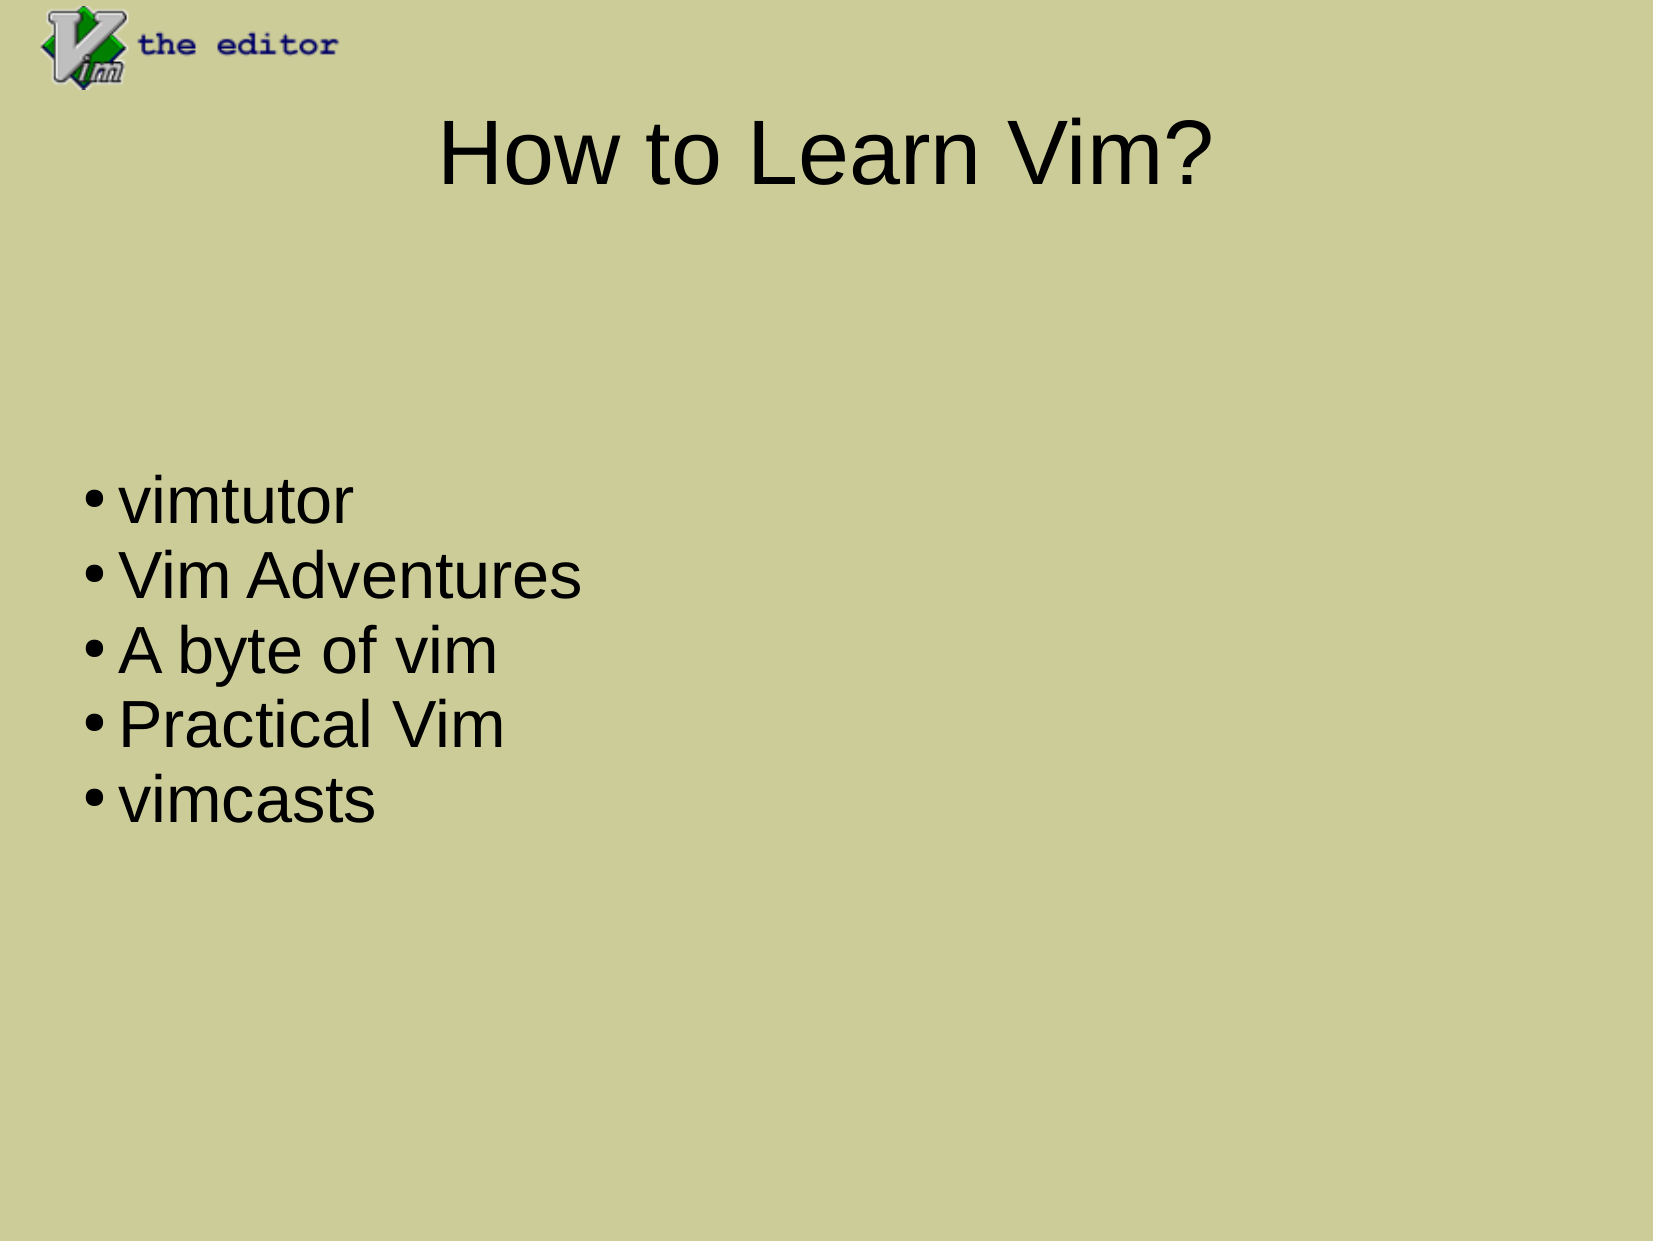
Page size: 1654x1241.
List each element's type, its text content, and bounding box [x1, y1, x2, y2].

title How to Learn Vim? [82, 49, 1571, 257]
subtitle vimtutor Vim Adventures A byte of vim Practical Vim vimcasts [82, 290, 1571, 1010]
picture [6, 6, 341, 91]
